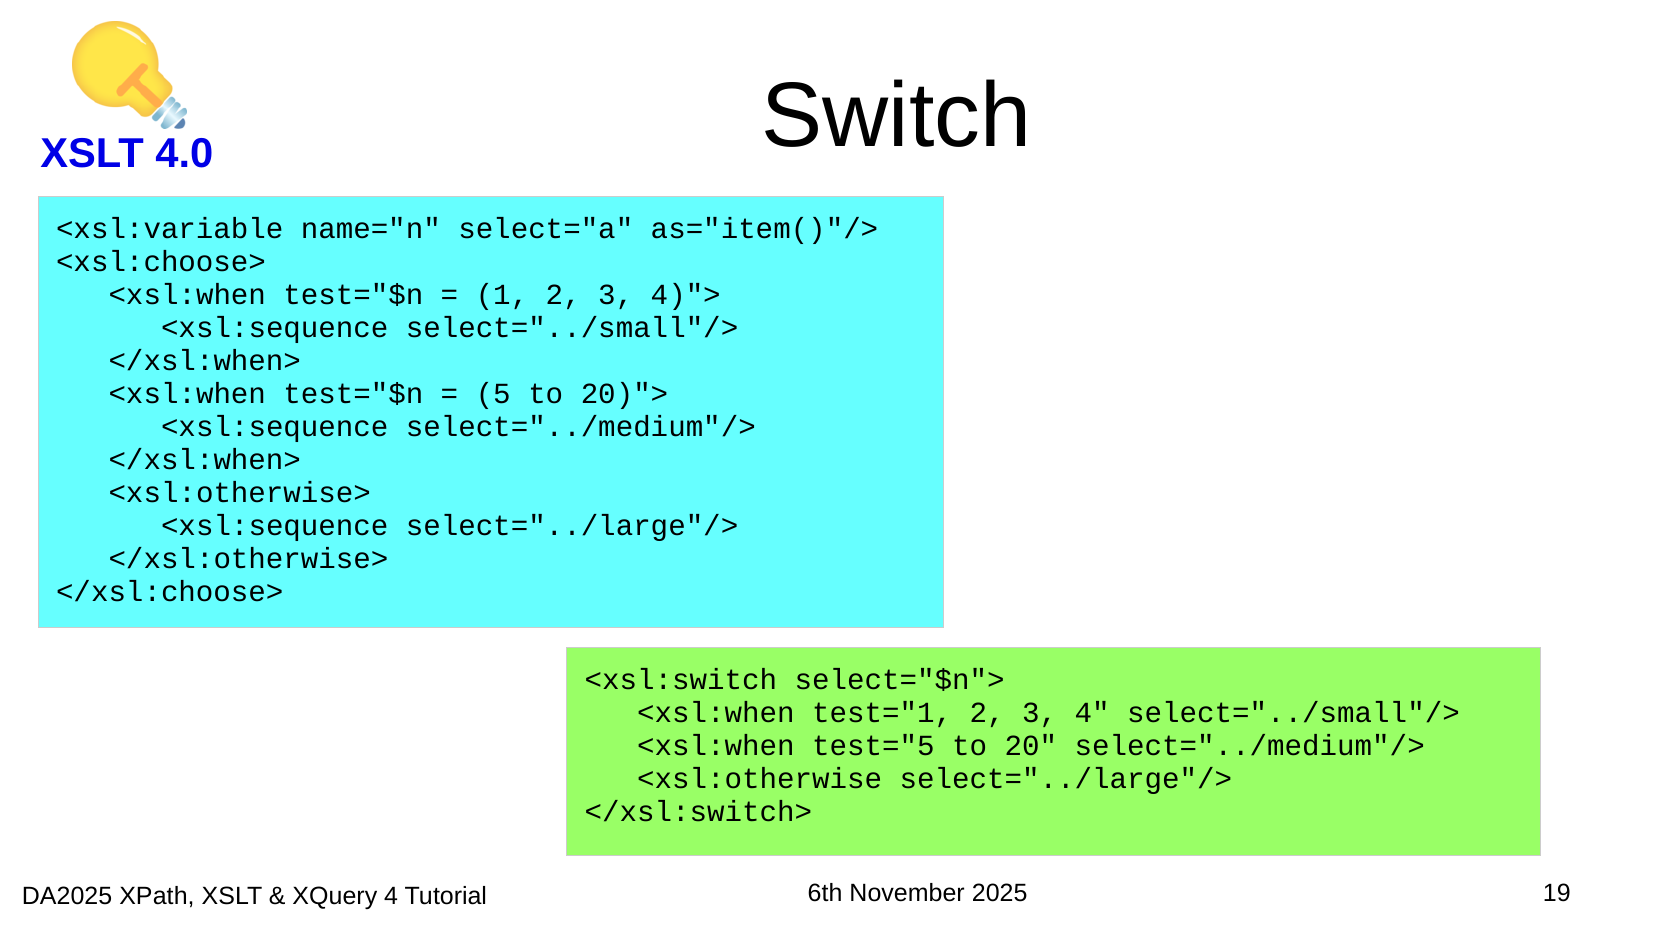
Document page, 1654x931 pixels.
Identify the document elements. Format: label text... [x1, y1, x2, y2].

text_box <xsl:variable name="n" select="a" as="item()"/> <xsl:choose> <xsl:when test="$n = (1, 2, 3, 4)"> <xsl:sequence select="../small"/> </xsl:when> <xsl:when test="$n = (5 to 20)"> <xsl:sequence select="../medium"/> </xsl:when> <xsl:otherwise> <xsl:sequence select="../large"/> </xsl:otherwise> </xsl:choose> [38, 196, 944, 628]
title Switch [222, 37, 1571, 193]
text_box <xsl:switch select="$n"> <xsl:when test="1, 2, 3, 4" select="../small"/> <xsl:when test="5 to 20" select="../medium"/> <xsl:otherwise select="../large"/> </xsl:switch> [566, 647, 1541, 856]
picture [72, 21, 187, 129]
